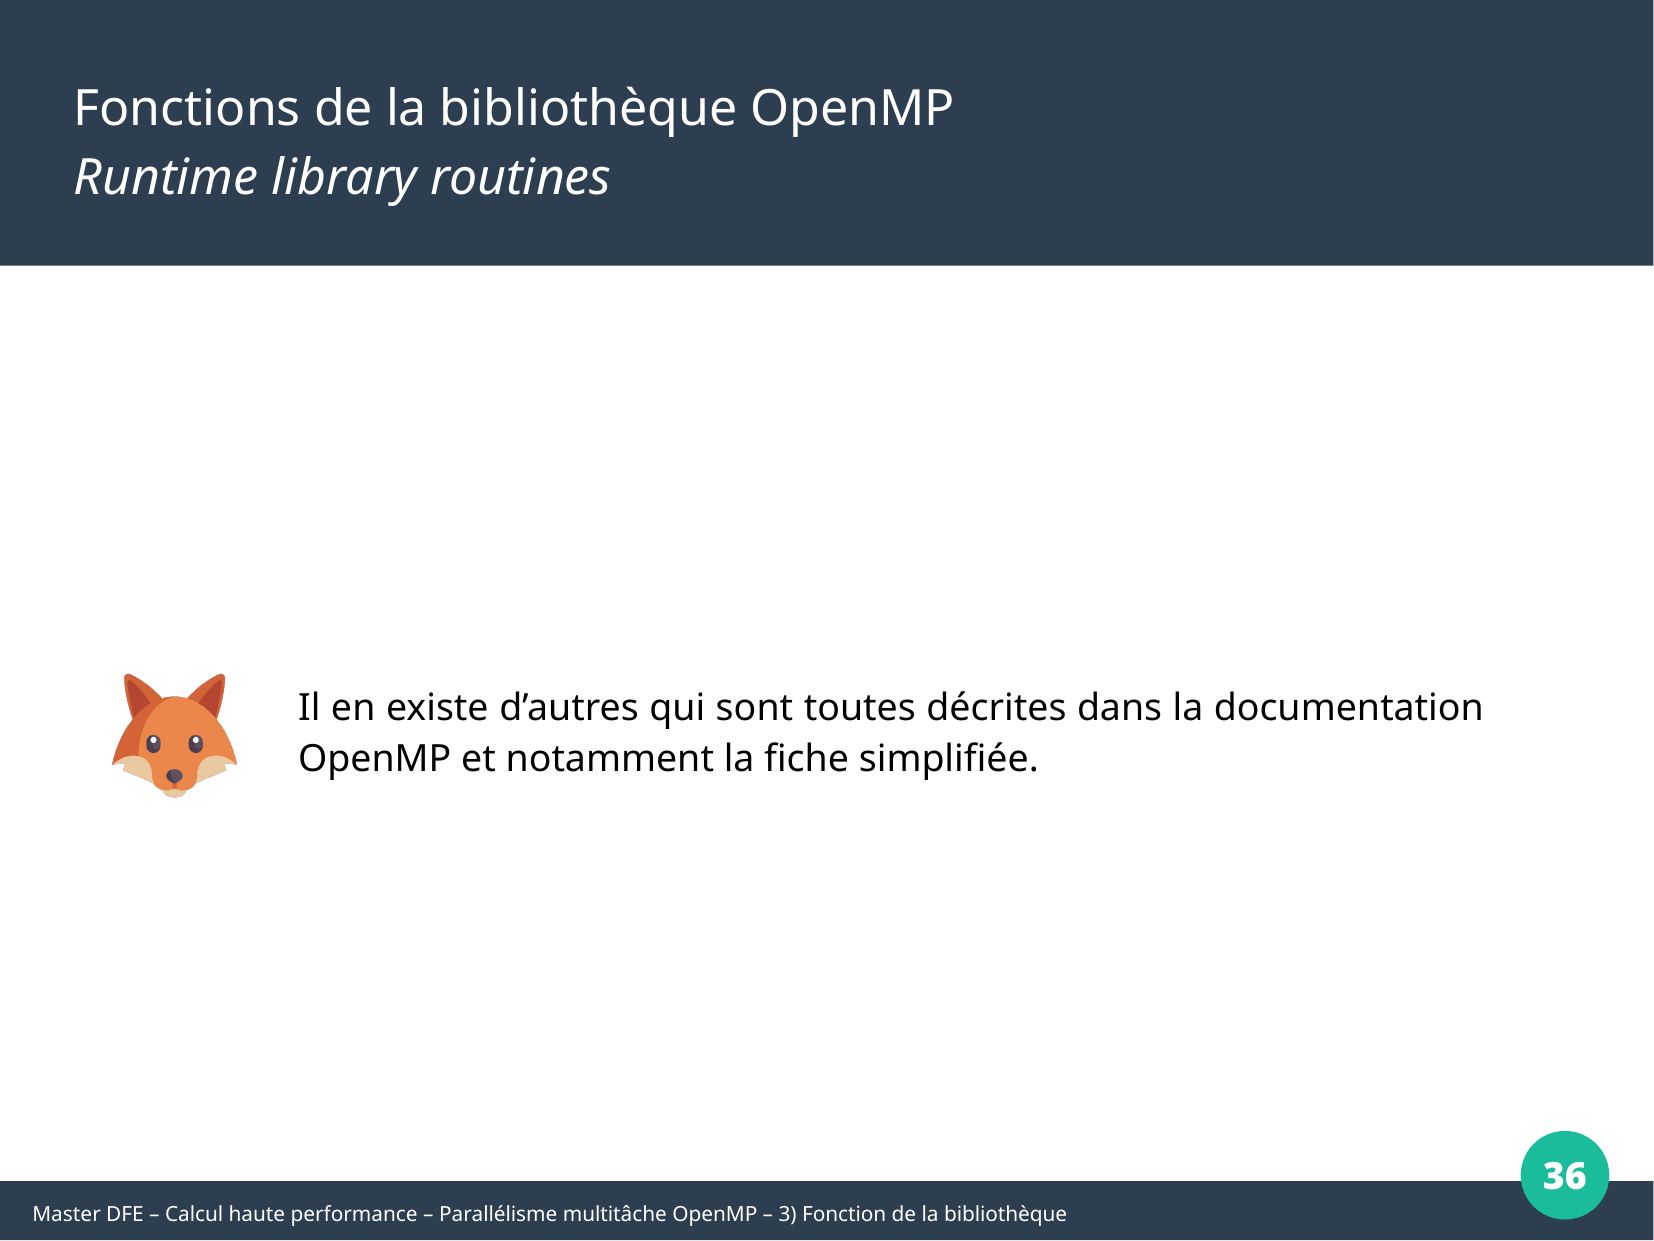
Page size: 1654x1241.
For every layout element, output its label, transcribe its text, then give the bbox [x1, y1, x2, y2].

text_box Fonctions de la bibliothèque OpenMP Runtime library routines [59, 64, 1654, 283]
text_box Il en existe d’autres qui sont toutes décrites dans la documentation OpenMP et notamment la fiche simplifiée. [283, 673, 1501, 892]
text_box Master DFE – Calcul haute performance – Parallélisme multitâche OpenMP – 3) Fonction de la bibliothèque [17, 1191, 1436, 1235]
picture [112, 673, 237, 798]
